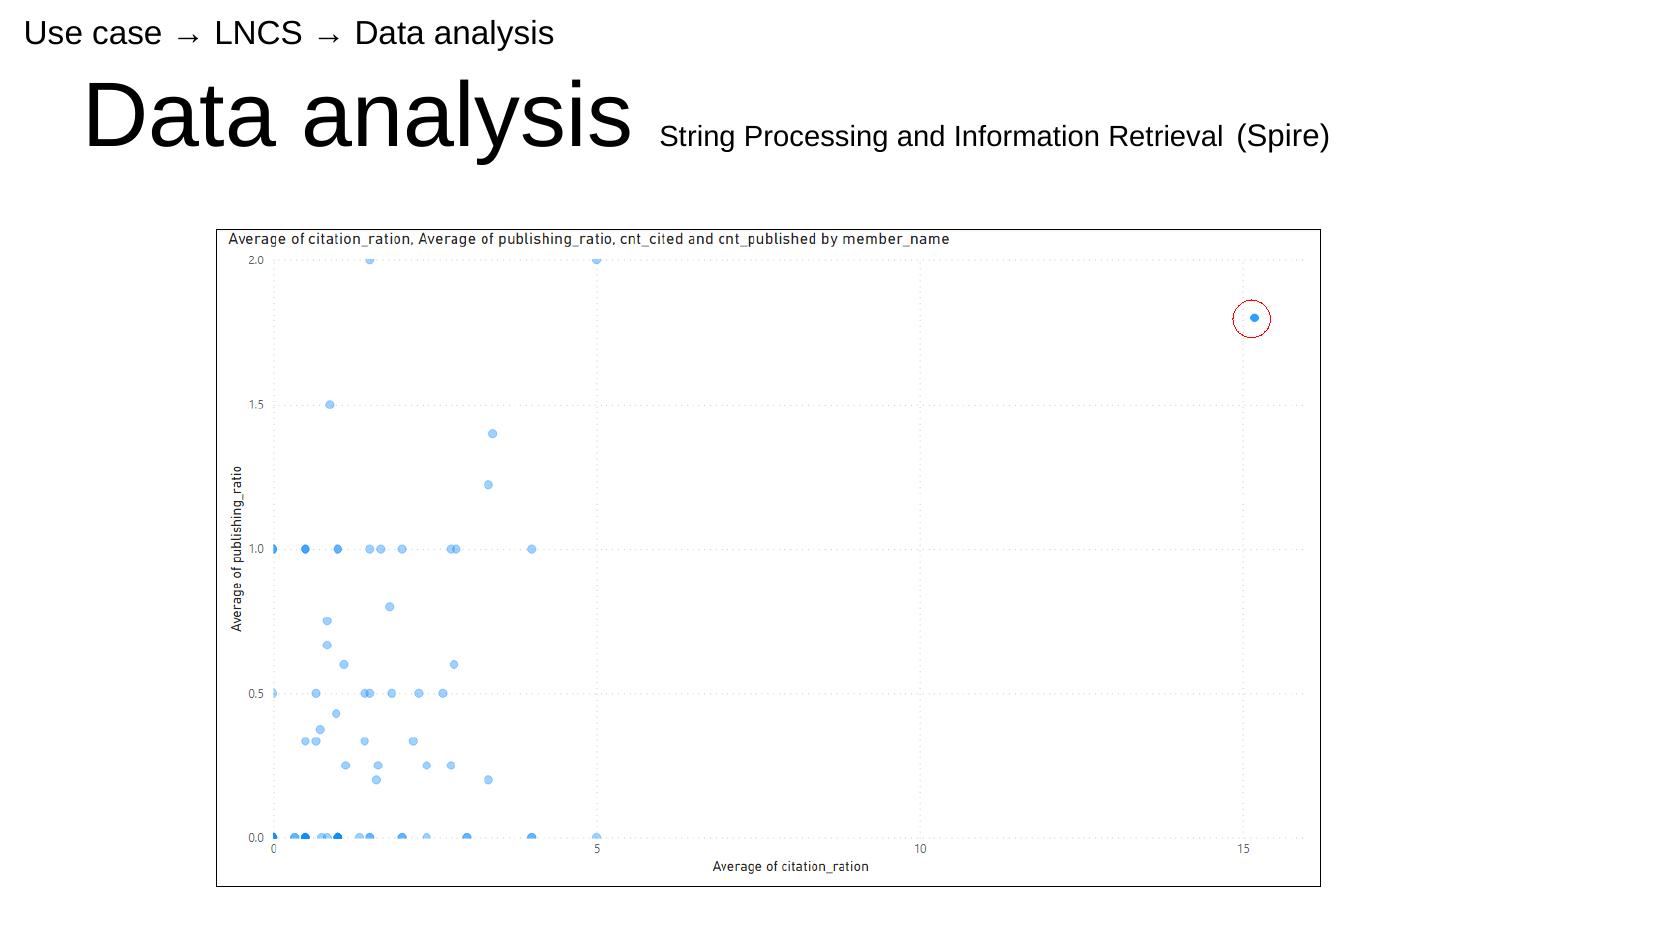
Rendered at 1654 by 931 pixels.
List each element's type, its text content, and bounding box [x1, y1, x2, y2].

title Use case → LNCS → Data analysis [23, 14, 624, 52]
picture [216, 229, 1321, 887]
title Data analysis String Processing and Information Retrieval (Spire) [82, 37, 1571, 193]
